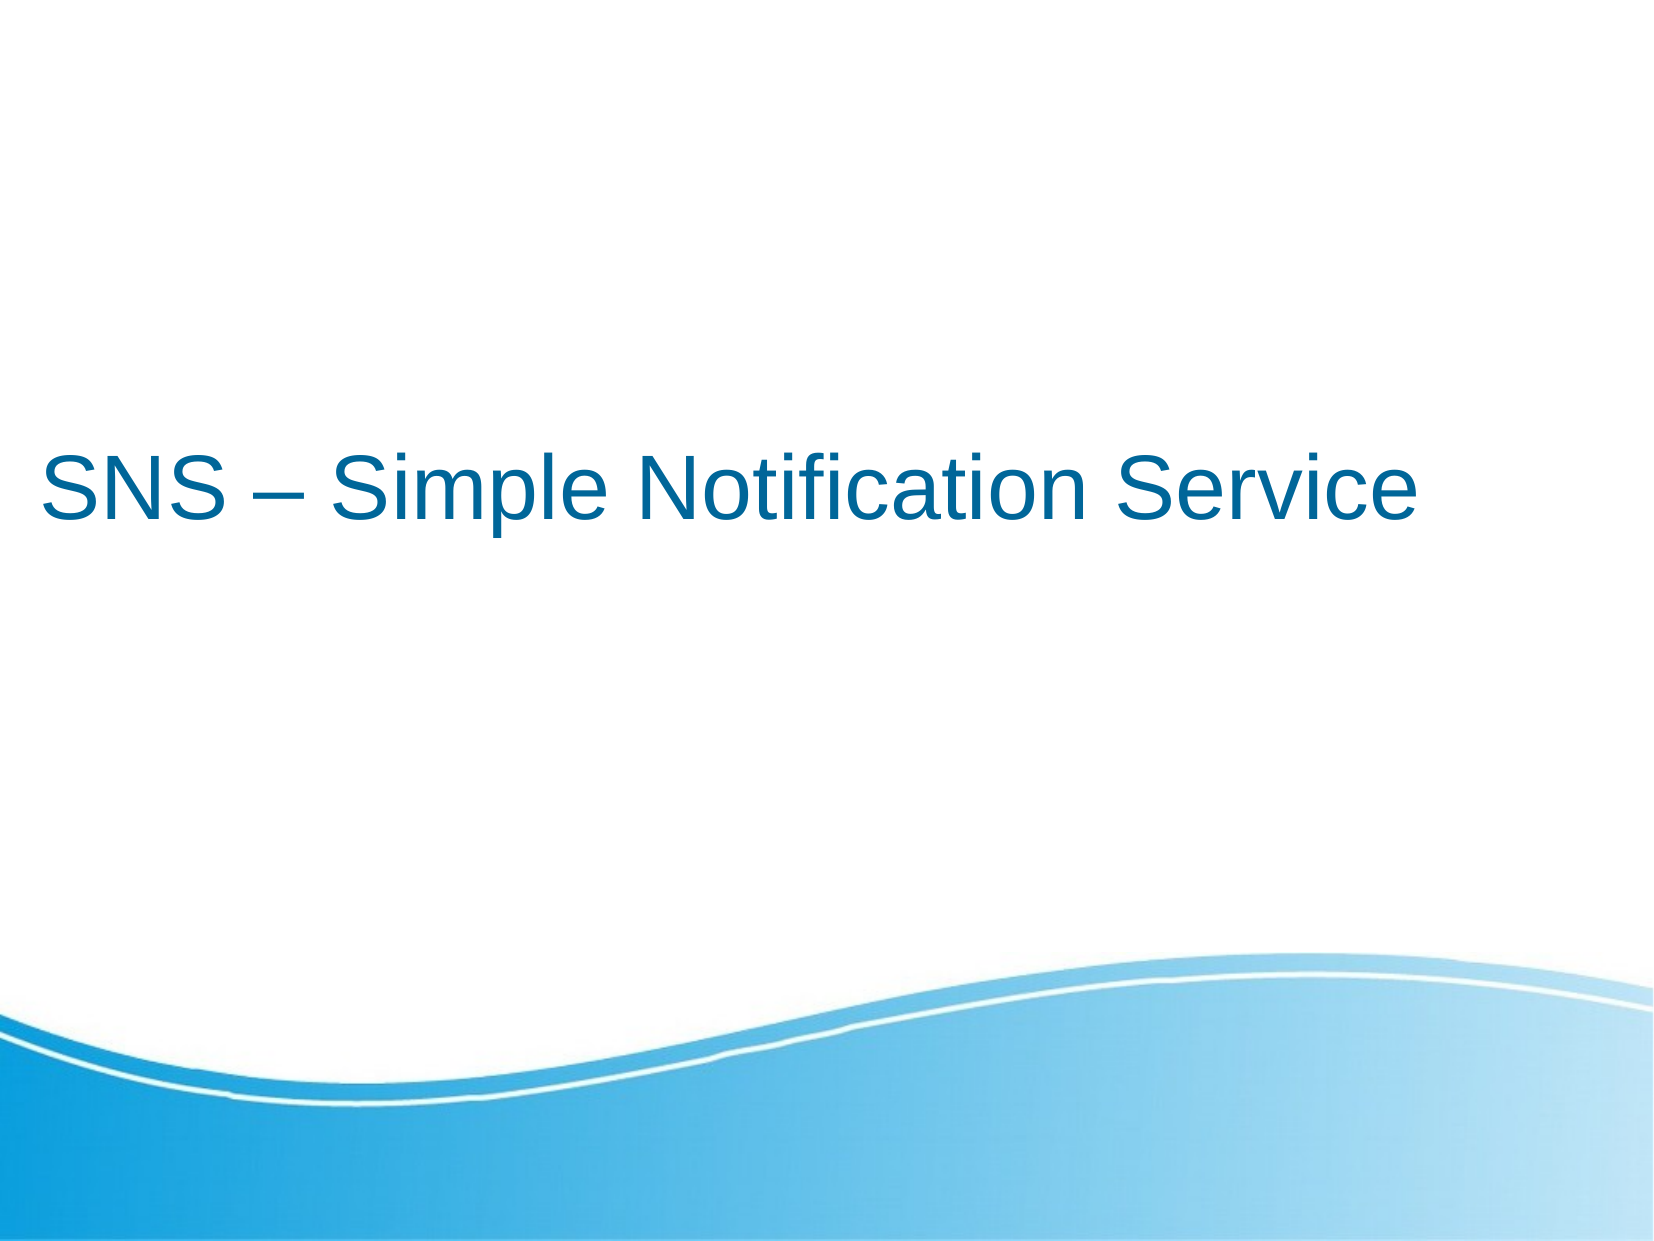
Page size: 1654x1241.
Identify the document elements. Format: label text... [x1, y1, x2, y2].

picture [0, 952, 1654, 1241]
title SNS – Simple Notification Service [0, 384, 1489, 592]
